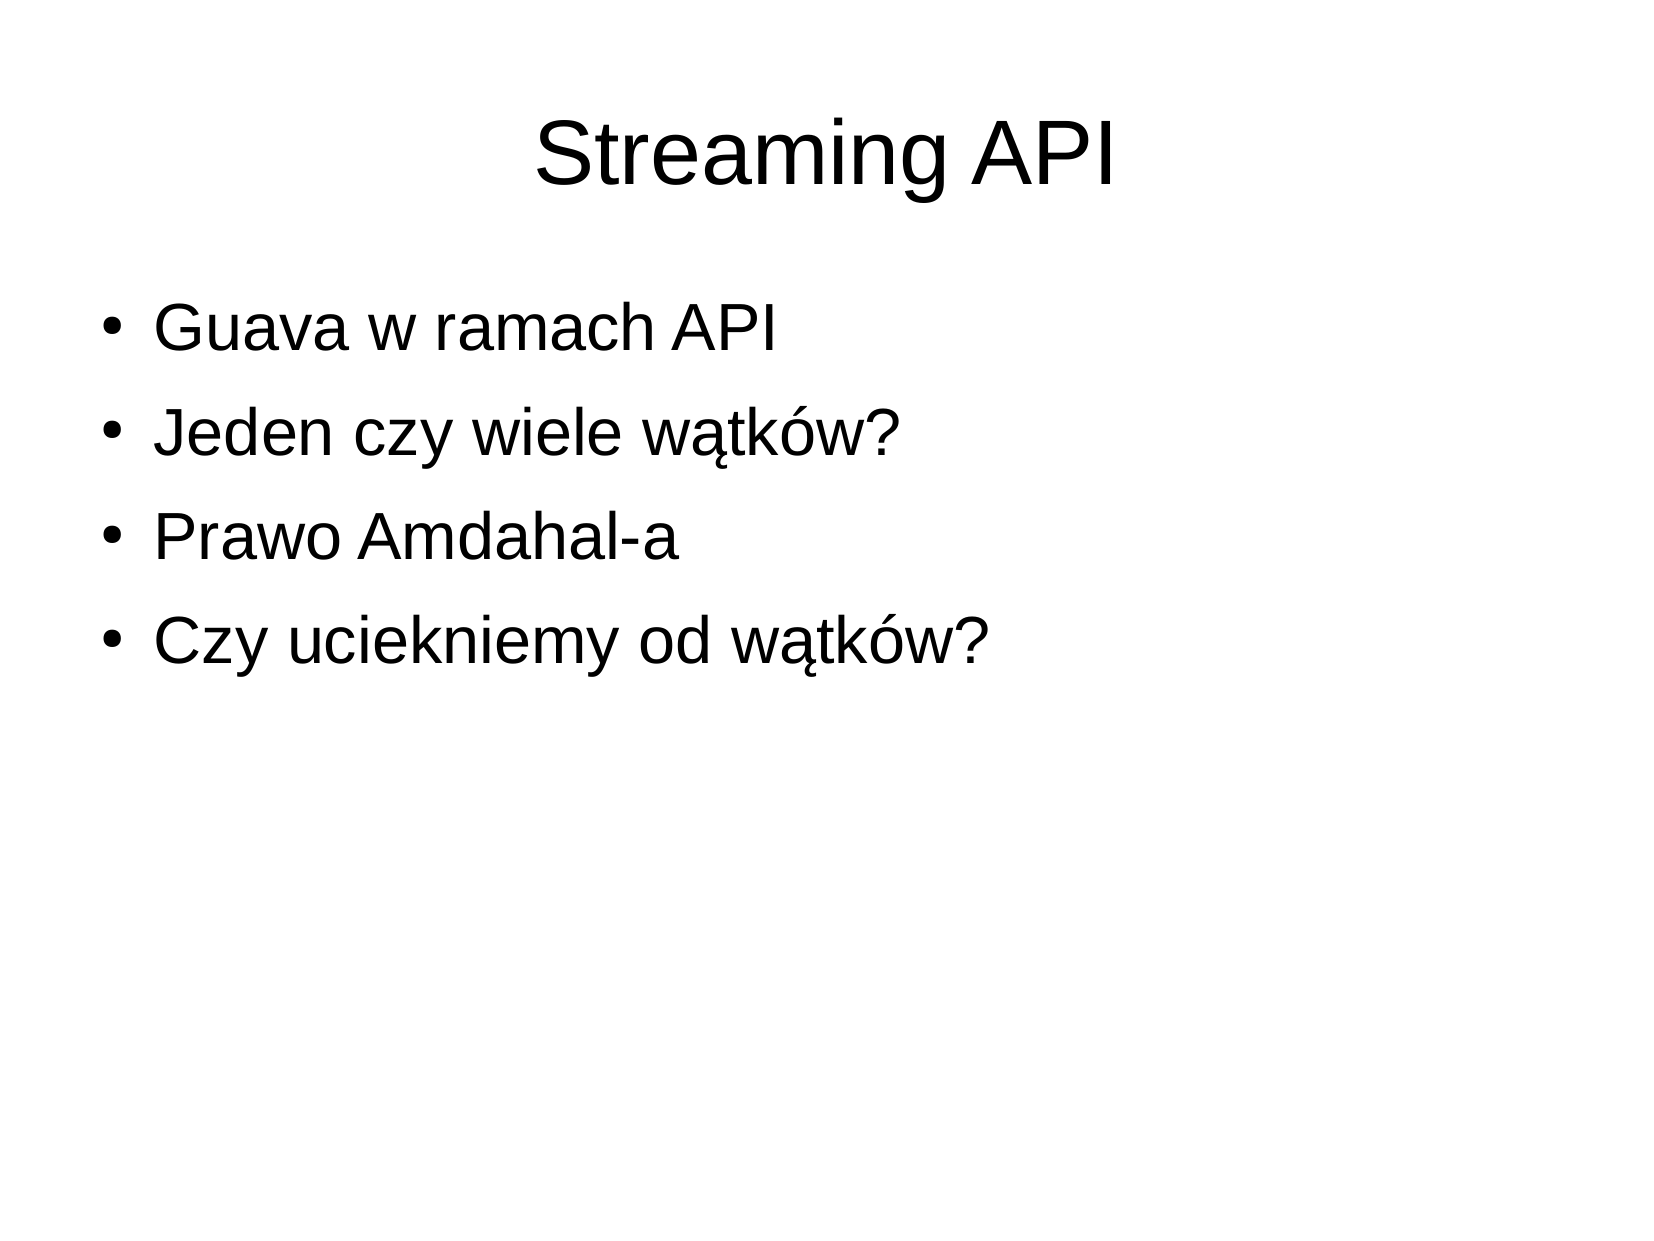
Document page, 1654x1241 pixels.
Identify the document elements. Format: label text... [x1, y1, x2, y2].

list Guava w ramach API Jeden czy wiele wątków? Prawo Amdahal-a Czy uciekniemy od wątków? [82, 290, 1538, 1010]
title Streaming API [82, 49, 1571, 257]
